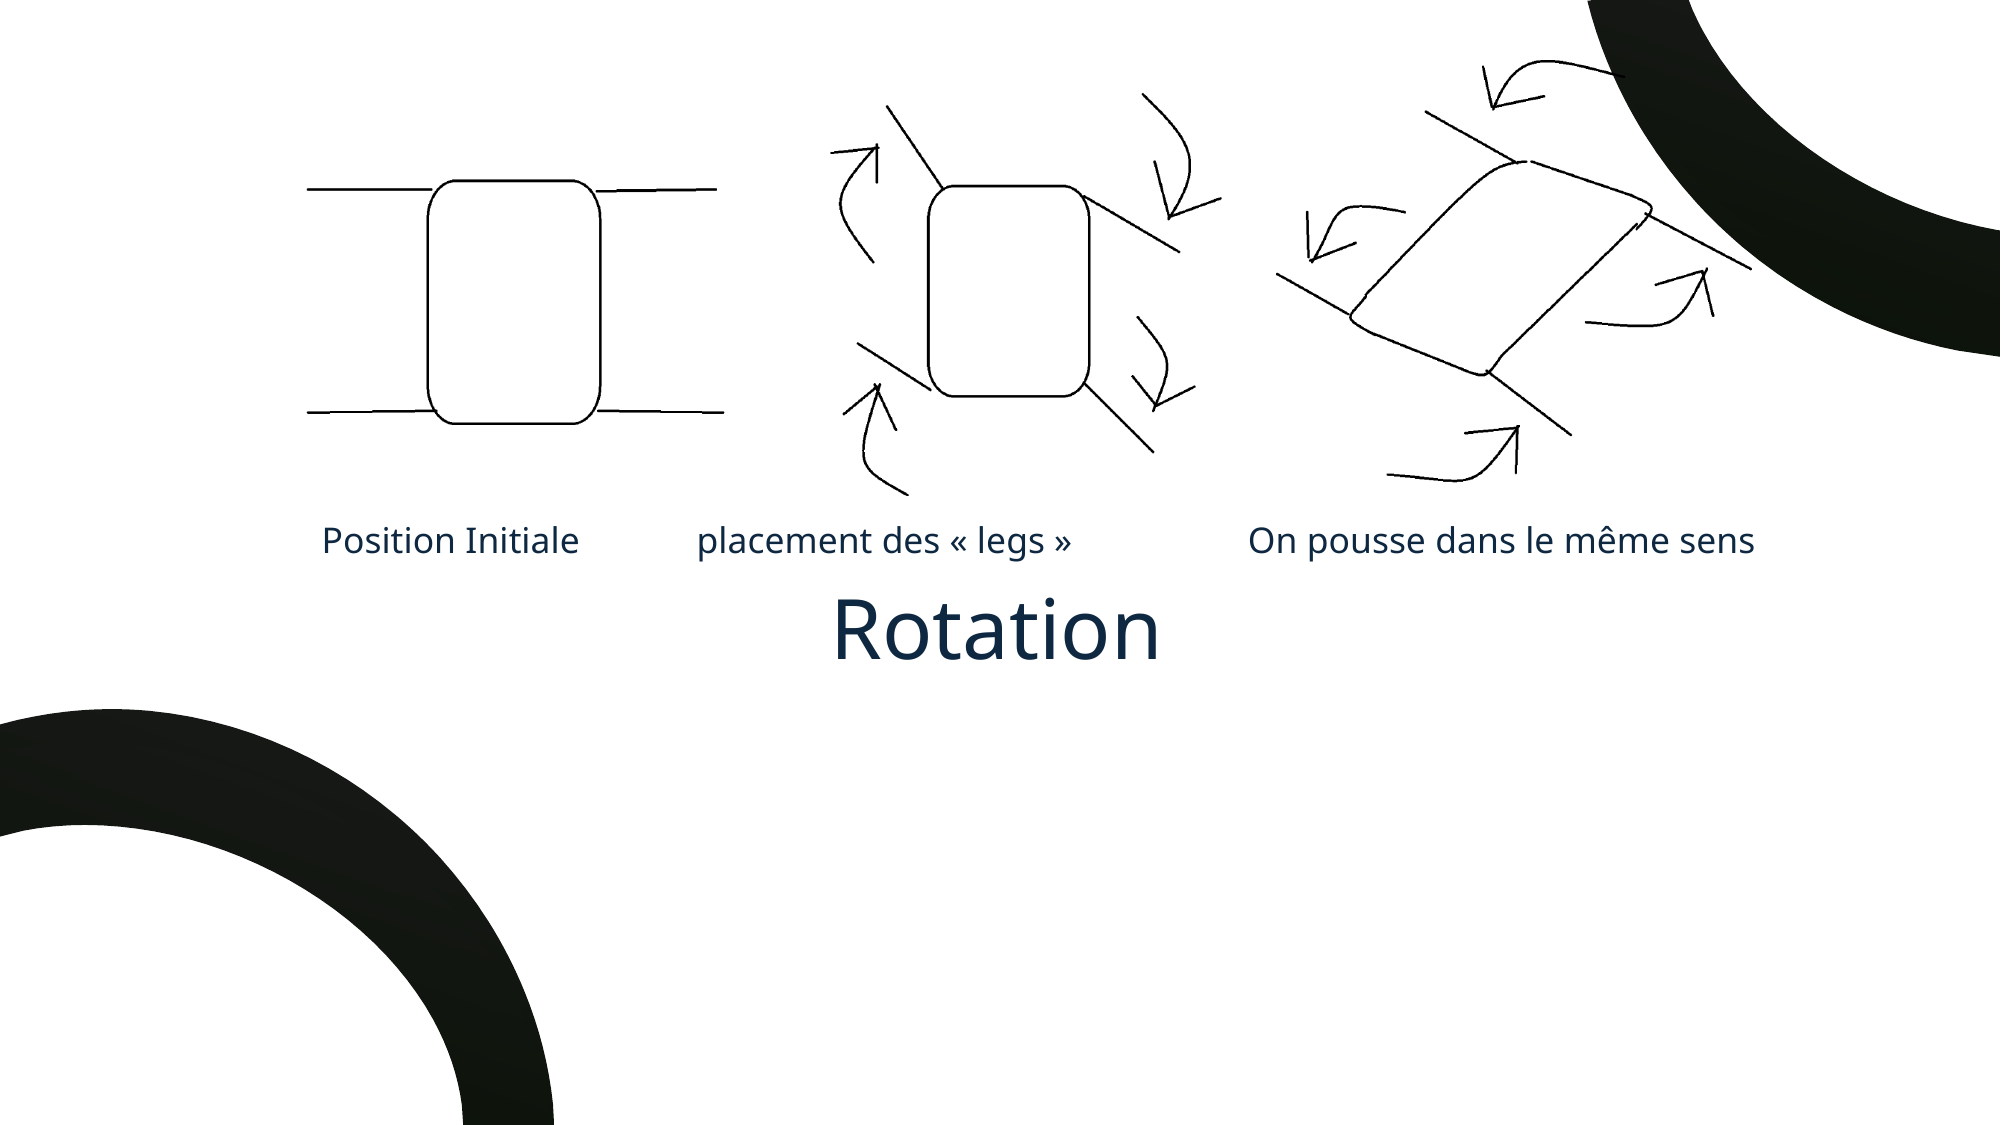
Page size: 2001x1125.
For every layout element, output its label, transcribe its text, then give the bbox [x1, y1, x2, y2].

title Rotation [124, 557, 1870, 685]
picture [229, 52, 1761, 518]
text_box Position Initiale placement des « legs » On pousse dans le même sens [287, 505, 1791, 579]
text_box [0, 0, 2000, 1125]
